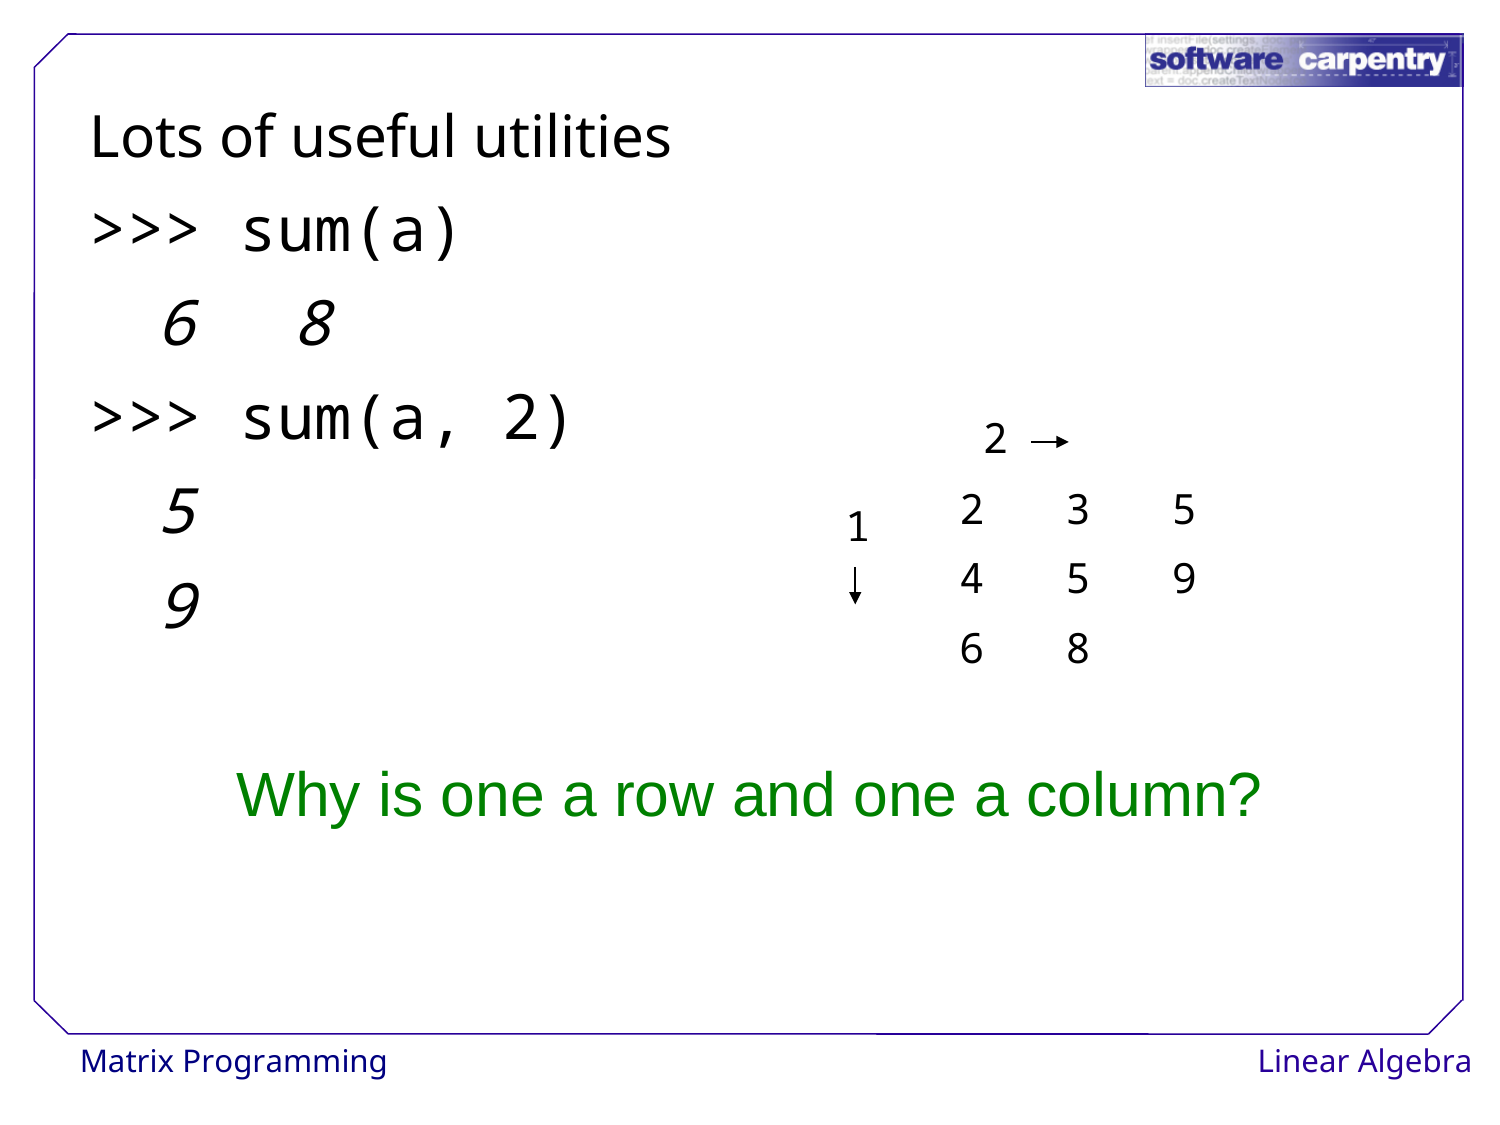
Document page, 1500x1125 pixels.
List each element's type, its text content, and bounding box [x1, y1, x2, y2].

table_header 2 [919, 479, 1025, 549]
list Lots of useful utilities >>> sum(a) 6 8 >>> sum(a, 2) 5 9 Why is one a row and one a column? [75, 99, 1426, 1013]
table_header 5 [1131, 479, 1238, 549]
text_box 1 [830, 491, 886, 558]
table_cell 8 [1025, 618, 1131, 688]
table_cell 5 [1025, 549, 1131, 618]
table_cell 6 [919, 618, 1025, 688]
text_box 2 [968, 404, 1023, 470]
table_cell 4 [919, 549, 1025, 618]
picture [1145, 33, 1464, 87]
table_header 3 [1025, 479, 1131, 549]
table_cell 9 [1131, 549, 1238, 618]
table_cell [1131, 618, 1238, 688]
